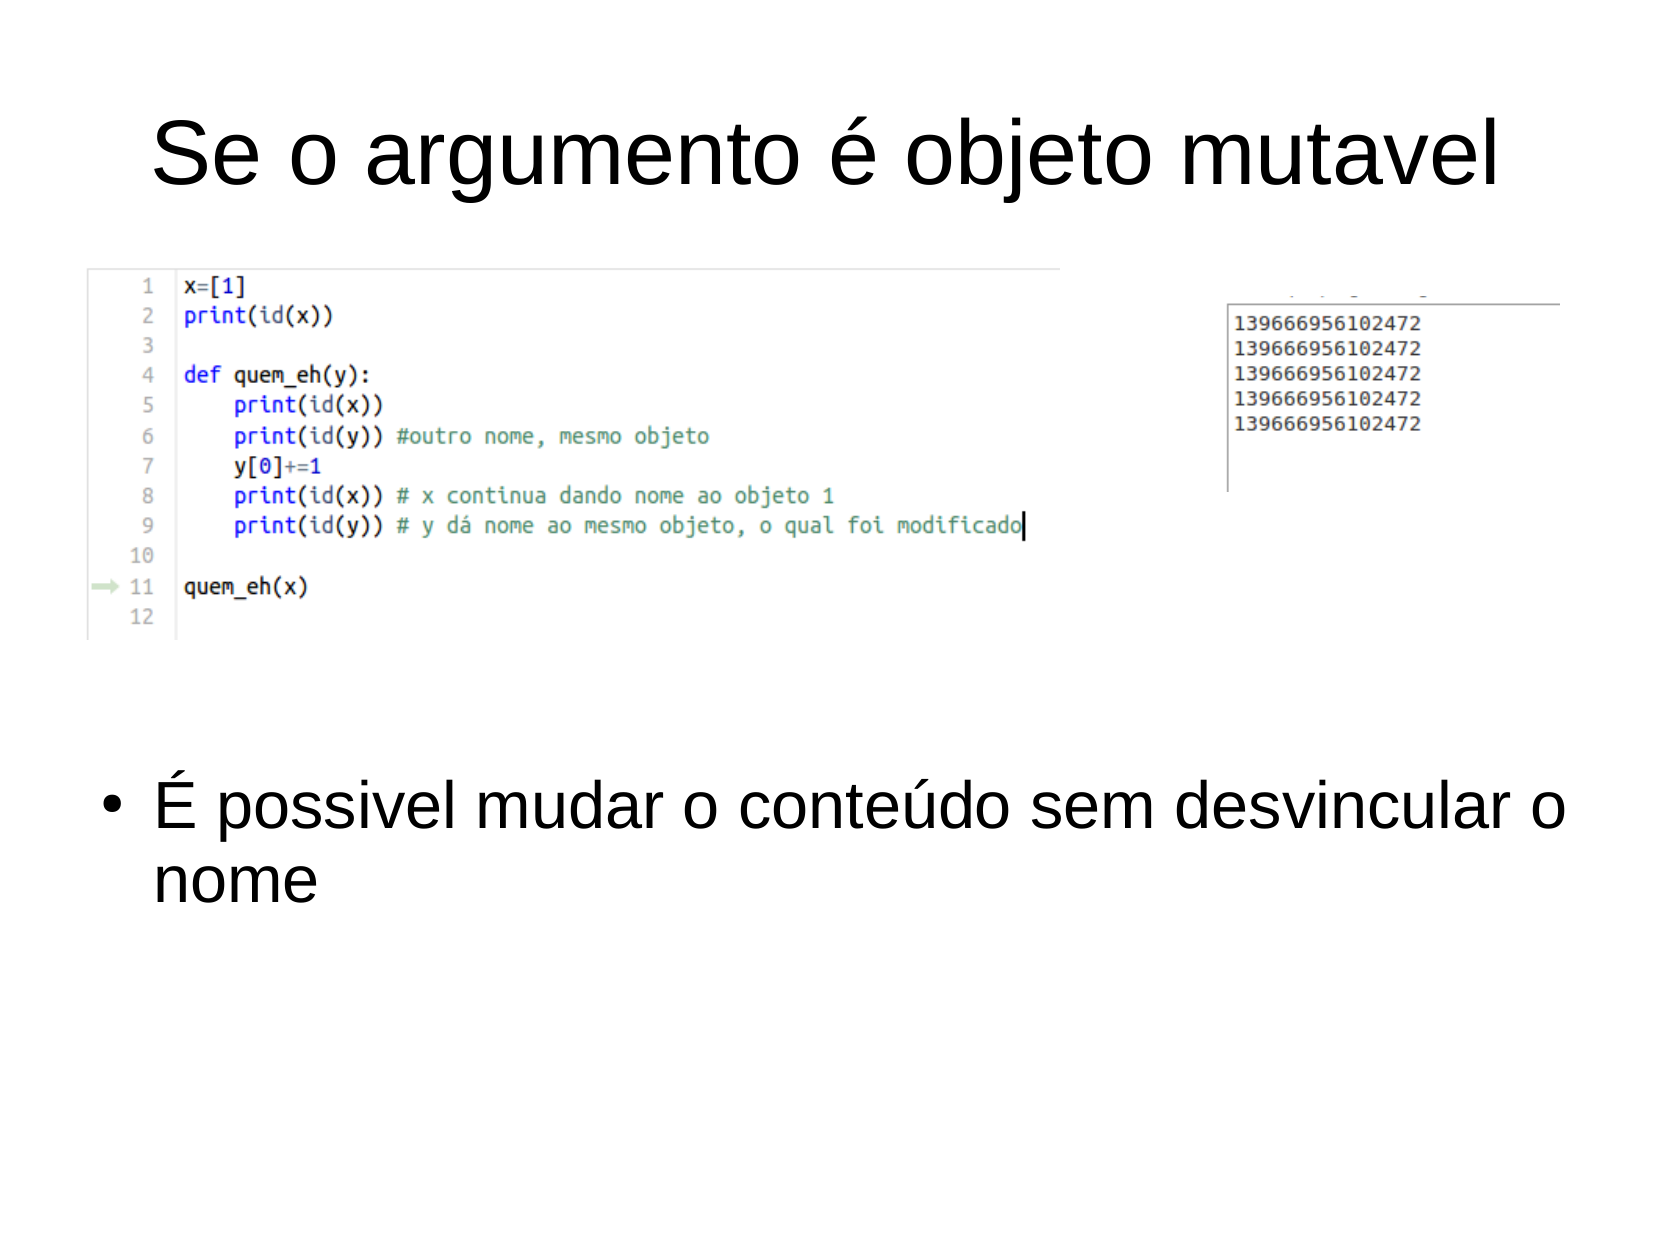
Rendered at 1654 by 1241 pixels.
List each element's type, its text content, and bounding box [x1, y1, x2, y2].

title Se o argumento é objeto mutavel [82, 49, 1571, 257]
picture [1221, 296, 1560, 492]
picture [70, 256, 1060, 640]
list É possivel mudar o conteúdo sem desvincular o nome [82, 767, 1571, 1010]
